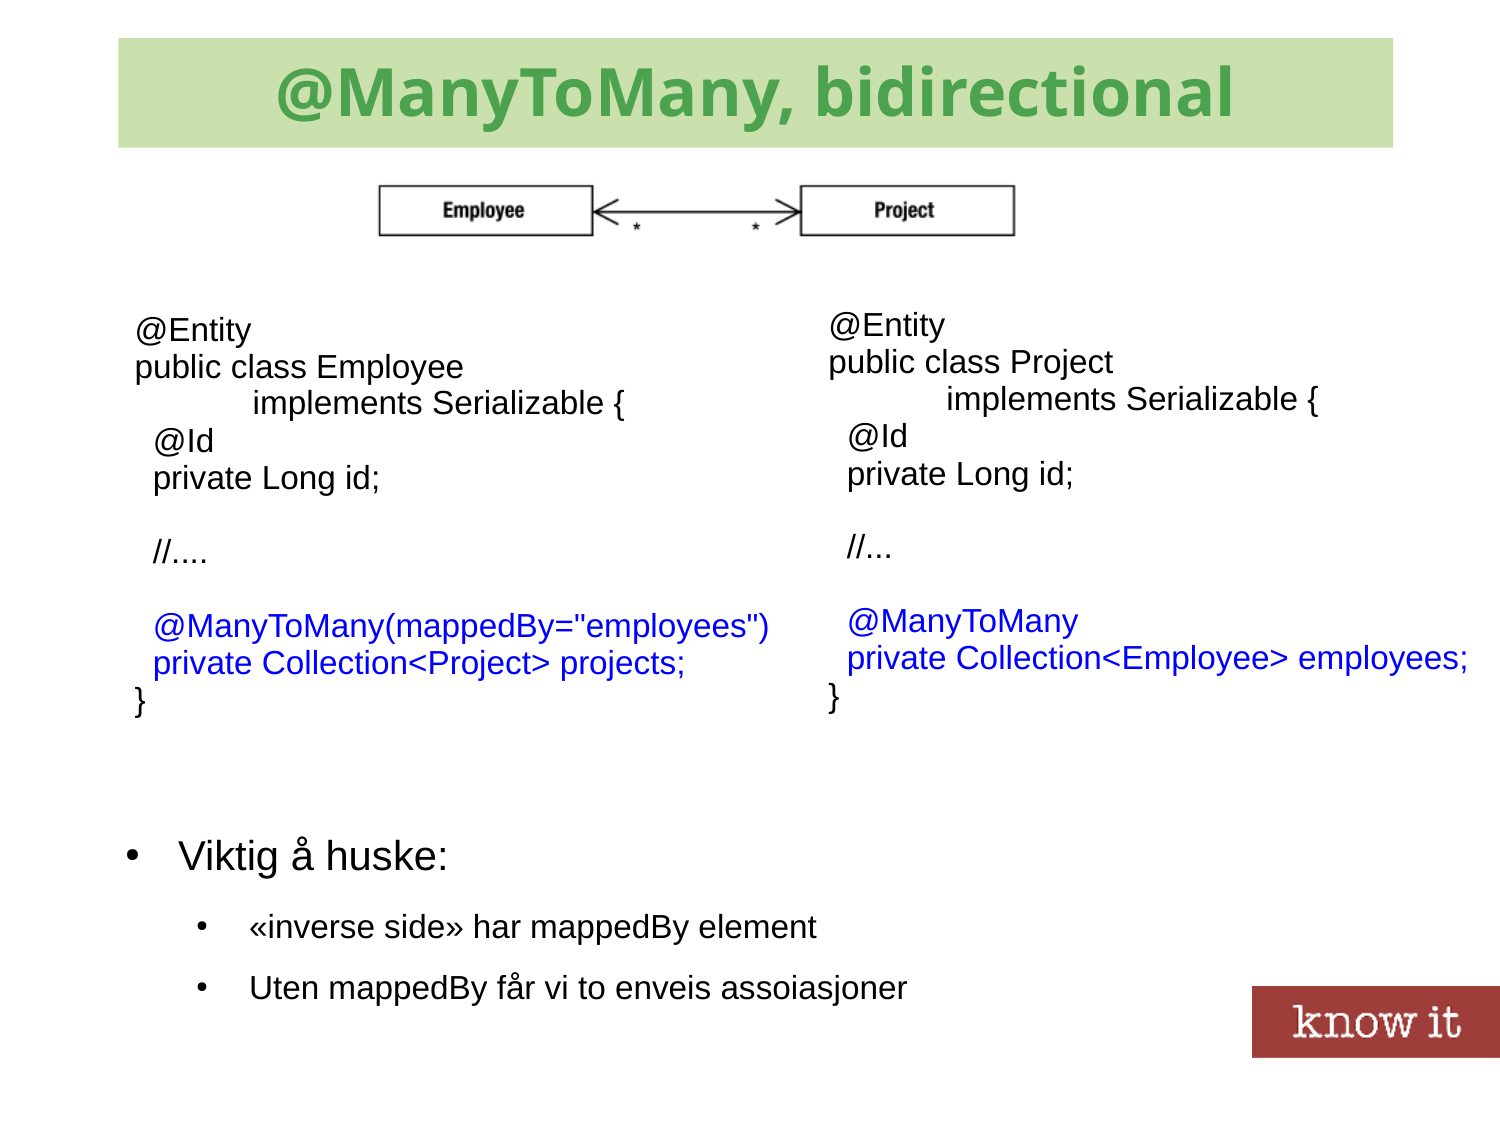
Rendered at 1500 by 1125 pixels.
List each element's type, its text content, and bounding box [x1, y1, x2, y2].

picture [371, 177, 1021, 242]
text_box @Entity public class Project implements Serializable { @Id private Long id; //... @ManyToMany private Collection<Employee> employees; } [813, 299, 1500, 762]
list Viktig å huske: «inverse side» har mappedBy element Uten mappedBy får vi to enveis assoiasjoner [107, 832, 1367, 1008]
text_box @Entity public class Employee implements Serializable { @Id private Long id; //.... @ManyToMany(mappedBy="employees") private Collection<Project> projects; } [119, 303, 790, 729]
picture [1252, 986, 1500, 1058]
text_box @ManyToMany, bidirectional [118, 38, 1394, 148]
